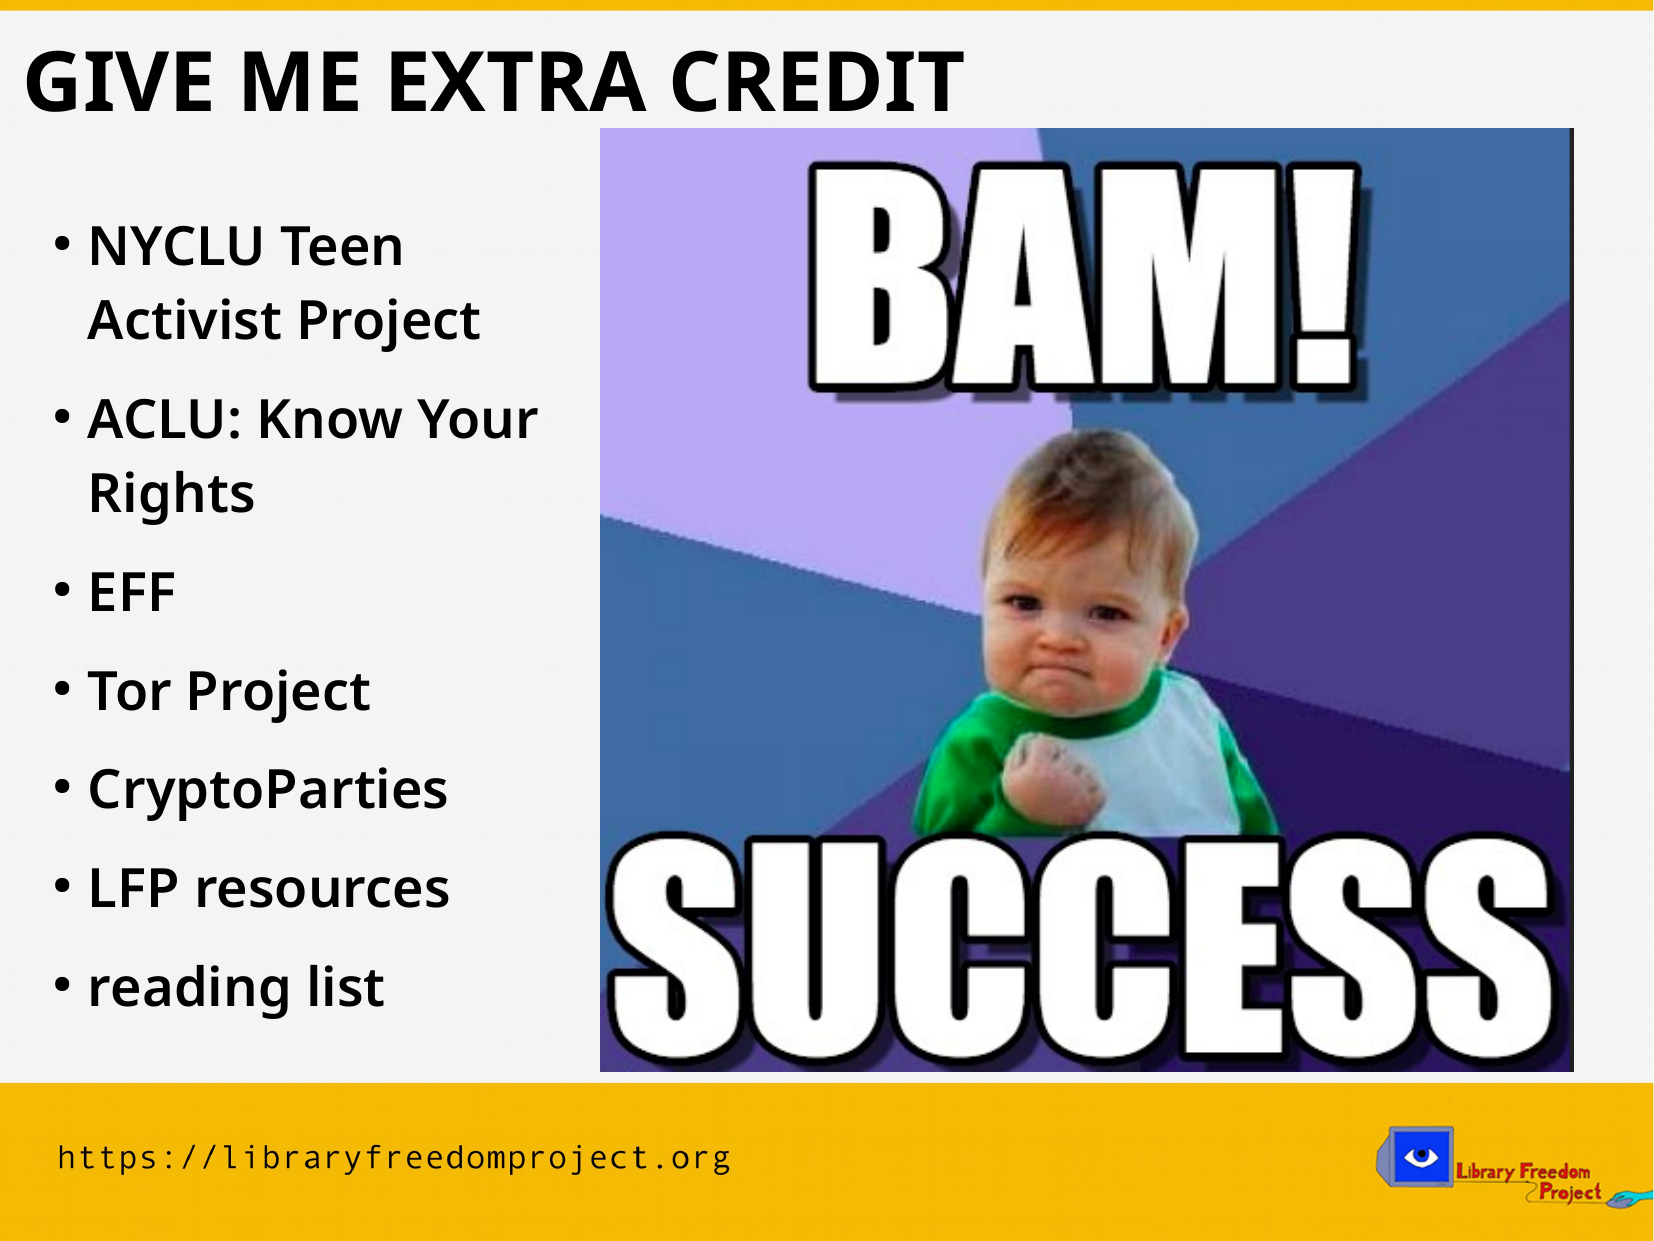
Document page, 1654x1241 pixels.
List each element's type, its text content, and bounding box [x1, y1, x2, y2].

text_box GIVE ME EXTRA CREDIT [22, 22, 1163, 338]
picture [0, 0, 1654, 1241]
text_box NYCLU Teen Activist Project ACLU: Know Your Rights EFF Tor Project CryptoParties LFP resources reading list [37, 338, 571, 1093]
